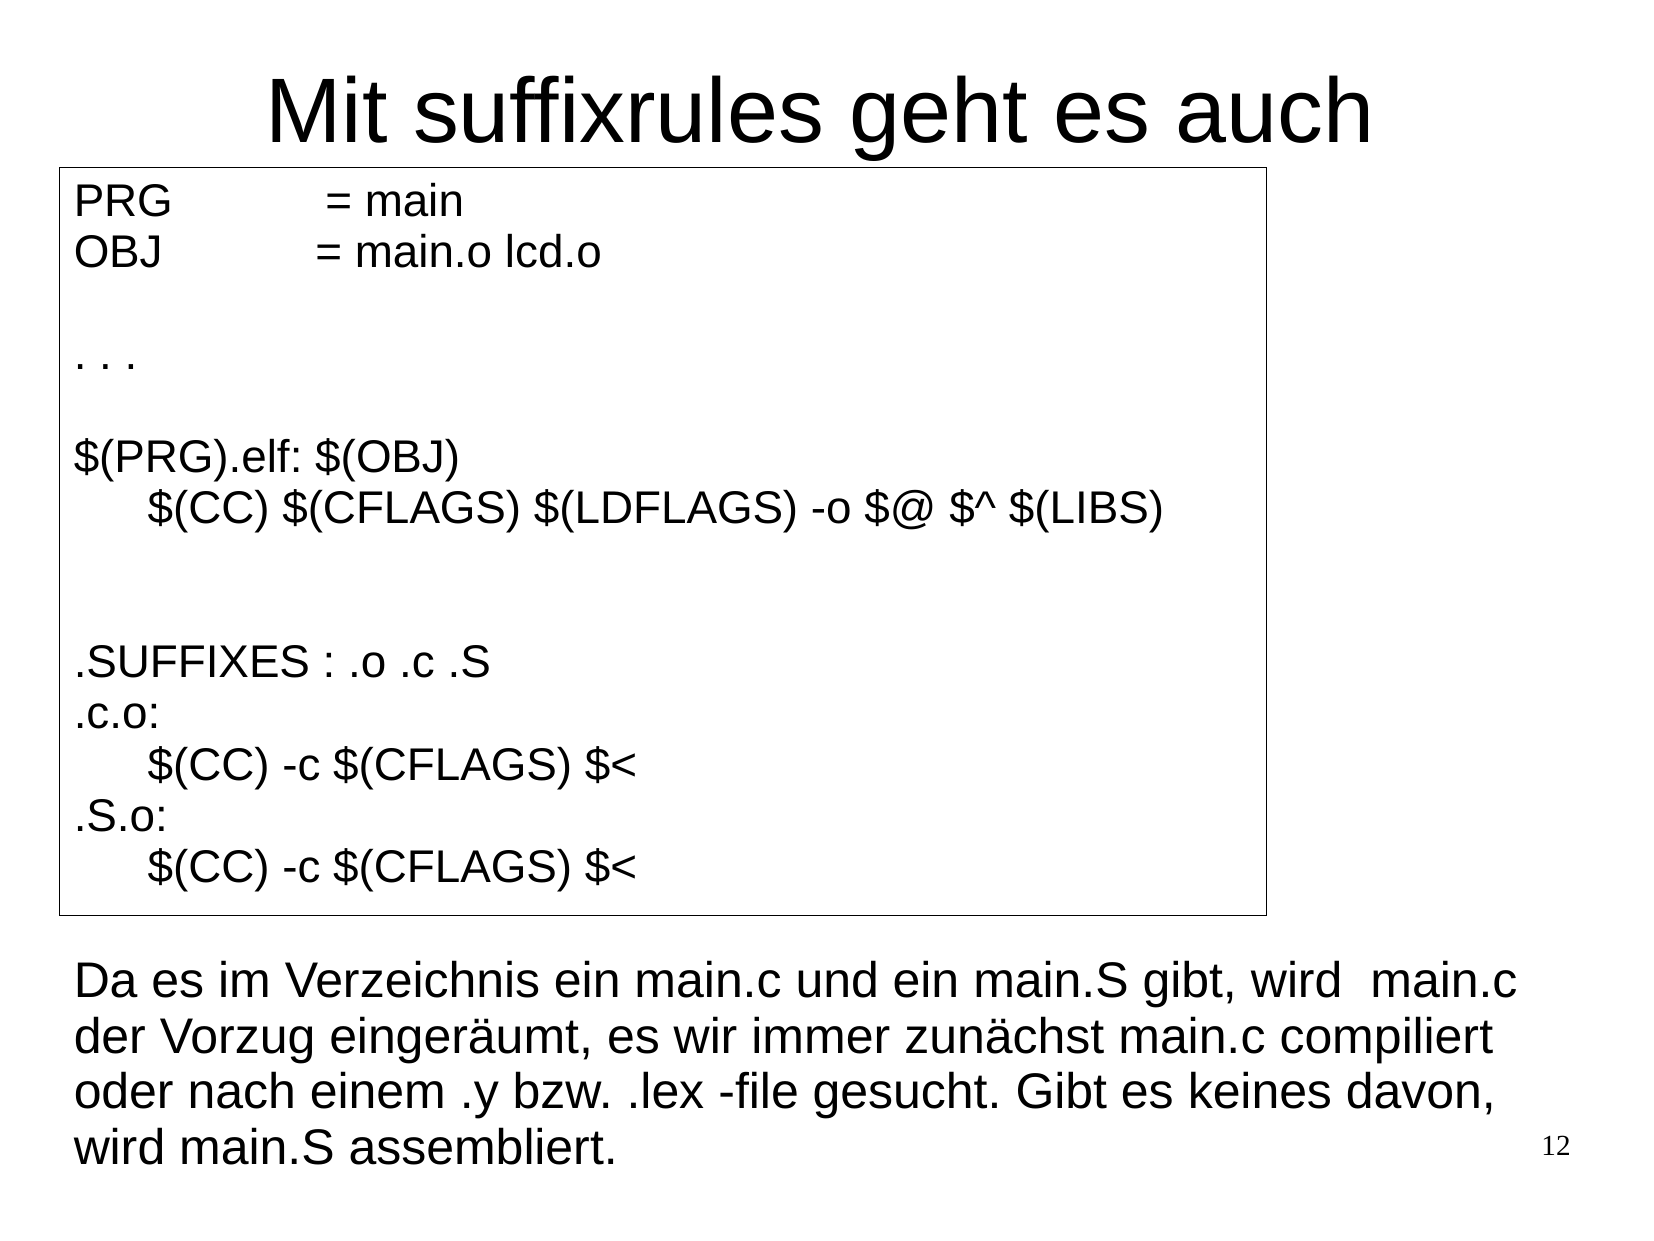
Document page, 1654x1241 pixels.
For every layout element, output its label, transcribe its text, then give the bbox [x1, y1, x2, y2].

text_box PRG = main OBJ = main.o lcd.o . . . $(PRG).elf: $(OBJ) $(CC) $(CFLAGS) $(LDFLAGS) -o $@ $^ $(LIBS) .SUFFIXES : .o .c .S .c.o: $(CC) -c $(CFLAGS) $< .S.o: $(CC) -c $(CFLAGS) $< [59, 167, 1267, 916]
text_box Da es im Verzeichnis ein main.c und ein main.S gibt, wird main.c der Vorzug eingeräumt, es wir immer zunächst main.c compiliert oder nach einem .y bzw. .lex -file gesucht. Gibt es keines davon, wird main.S assembliert. [59, 944, 1595, 1183]
title Mit suffixrules geht es auch [76, 14, 1565, 207]
